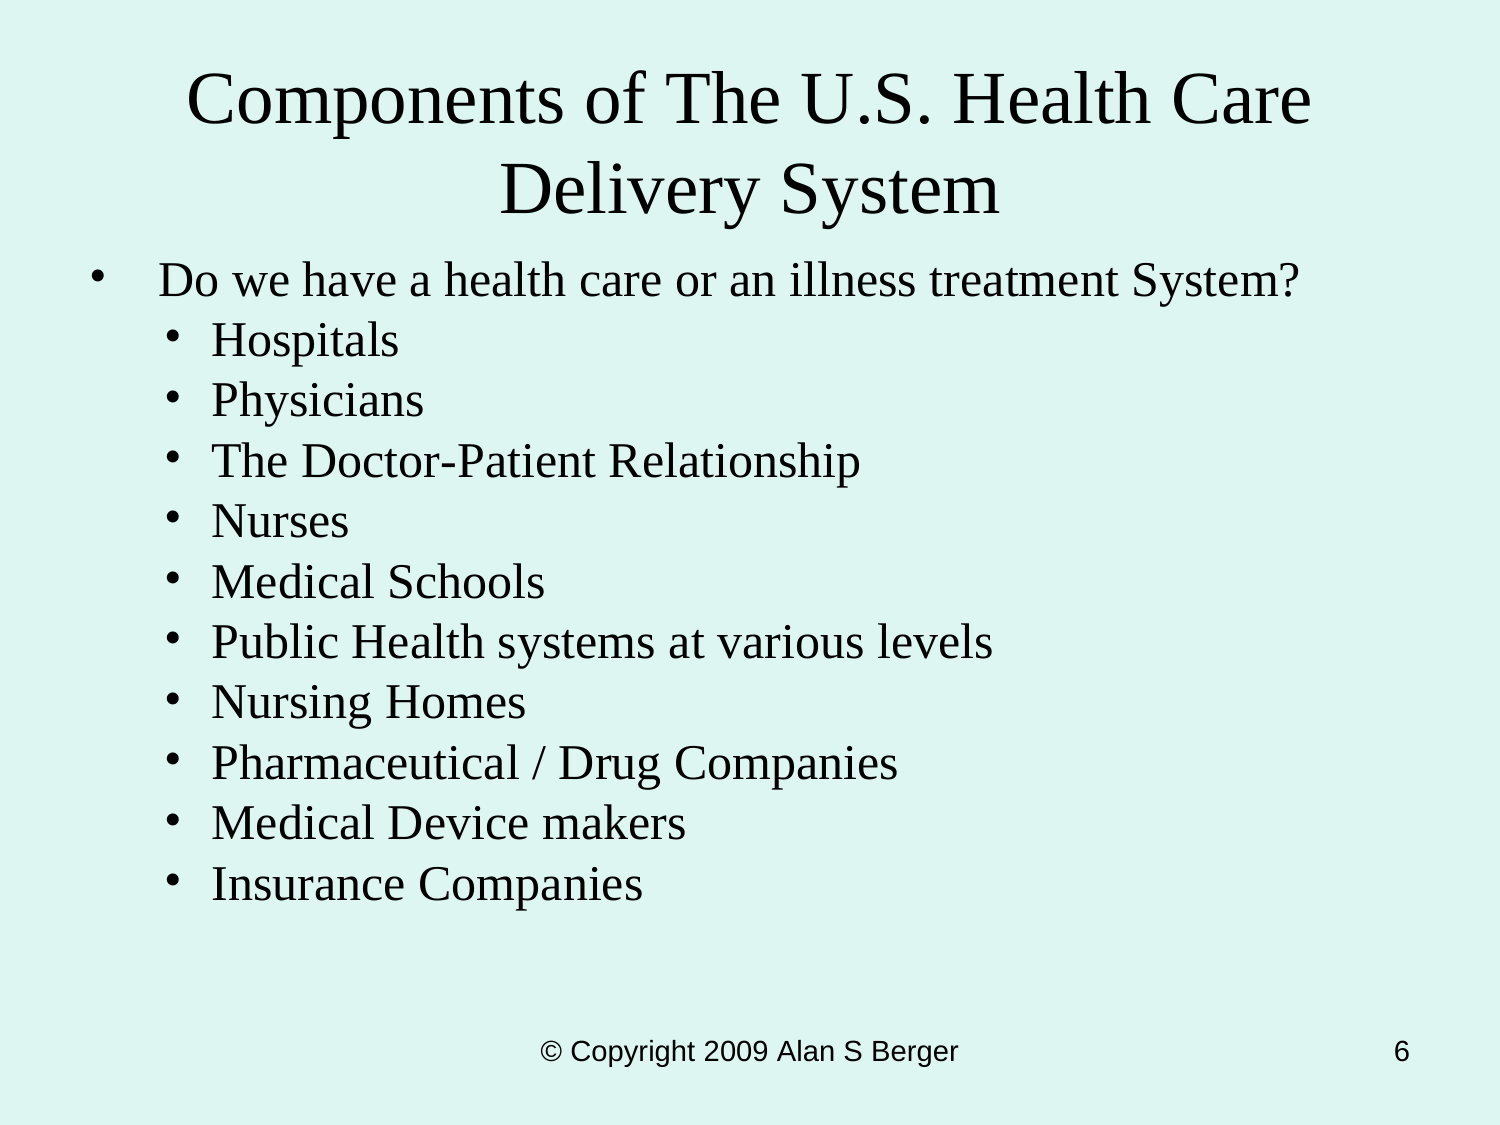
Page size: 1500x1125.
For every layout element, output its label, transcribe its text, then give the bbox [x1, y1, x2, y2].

list Do we have a health care or an illness treatment System? Hospitals Physicians The Doctor-Patient Relationship Nurses Medical Schools Public Health systems at various levels Nursing Homes Pharmaceutical / Drug Companies Medical Device makers Insurance Companies [74, 249, 1400, 1000]
title Components of The U.S. Health Care Delivery System [75, 45, 1426, 233]
